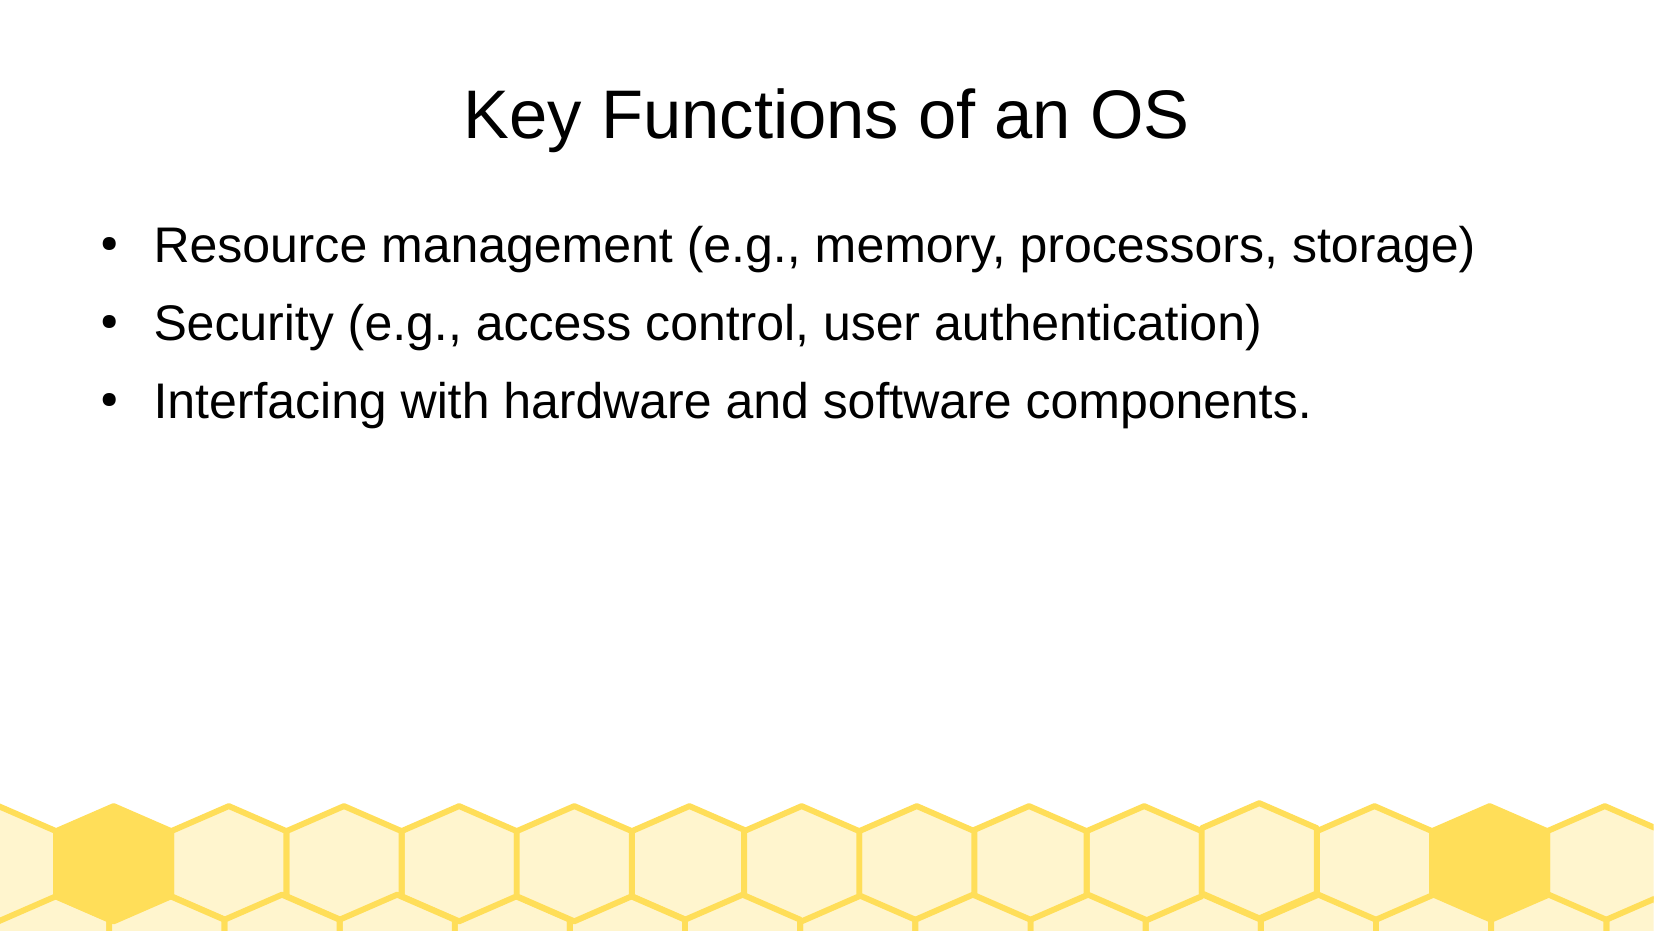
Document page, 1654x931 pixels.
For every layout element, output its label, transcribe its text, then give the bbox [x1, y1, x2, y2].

list Resource management (e.g., memory, processors, storage) Security (e.g., access control, user authentication) Interfacing with hardware and software components. [82, 217, 1571, 758]
title Key Functions of an OS [82, 37, 1571, 193]
